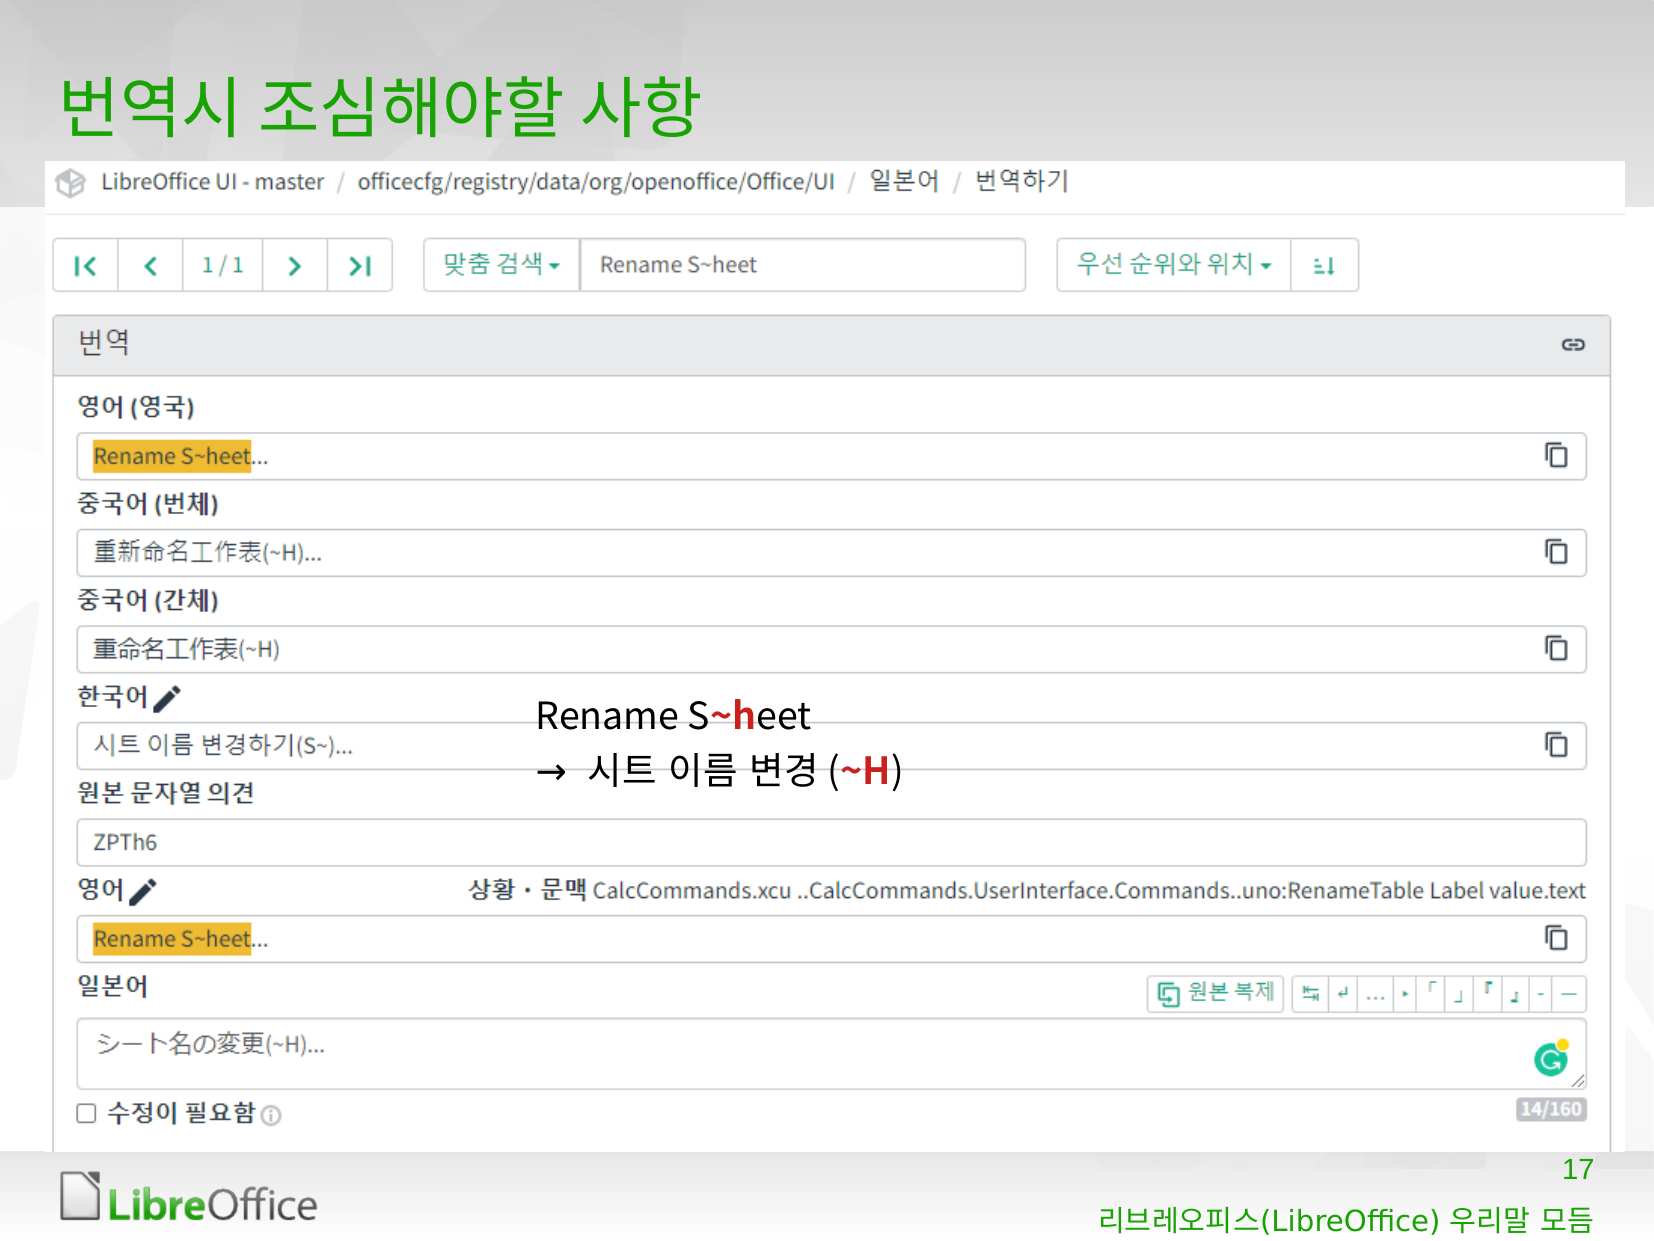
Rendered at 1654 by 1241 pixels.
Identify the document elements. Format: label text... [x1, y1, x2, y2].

picture [0, 0, 1654, 1240]
title 번역시 조심해야할 사항 [59, 29, 1595, 161]
text_box Rename S~heet → 시트 이름 변경(~H) [520, 679, 945, 805]
